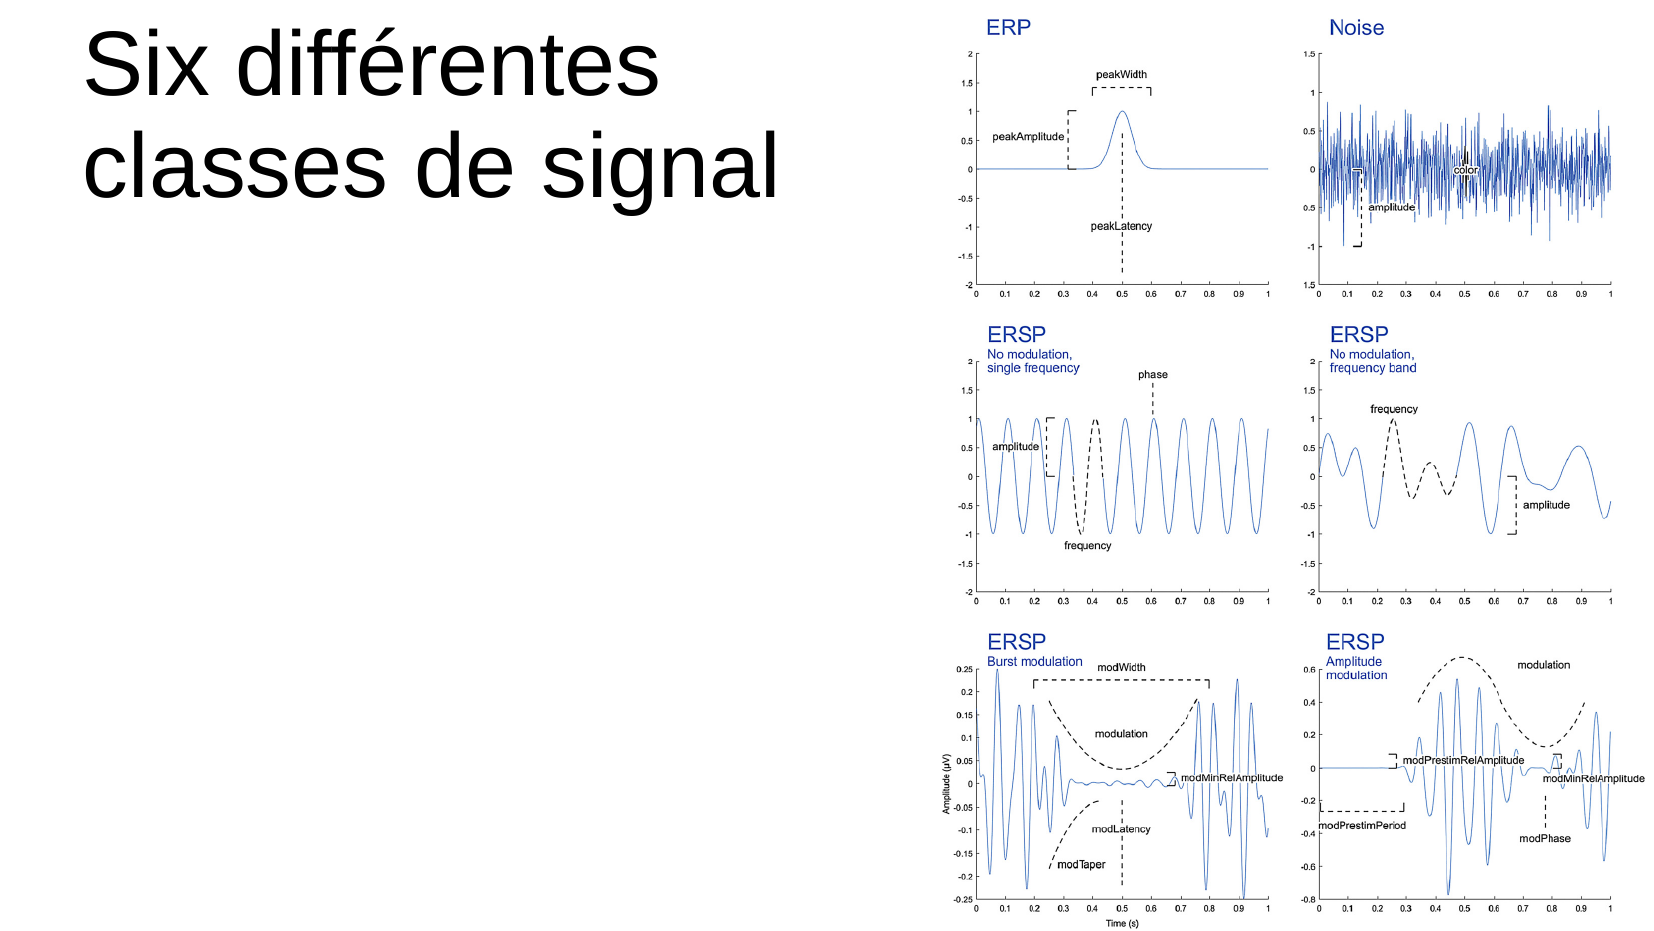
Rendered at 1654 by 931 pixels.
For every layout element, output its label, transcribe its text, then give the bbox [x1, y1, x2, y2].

title Six différentes classes de signal [82, 12, 1571, 218]
picture [928, 0, 1654, 931]
